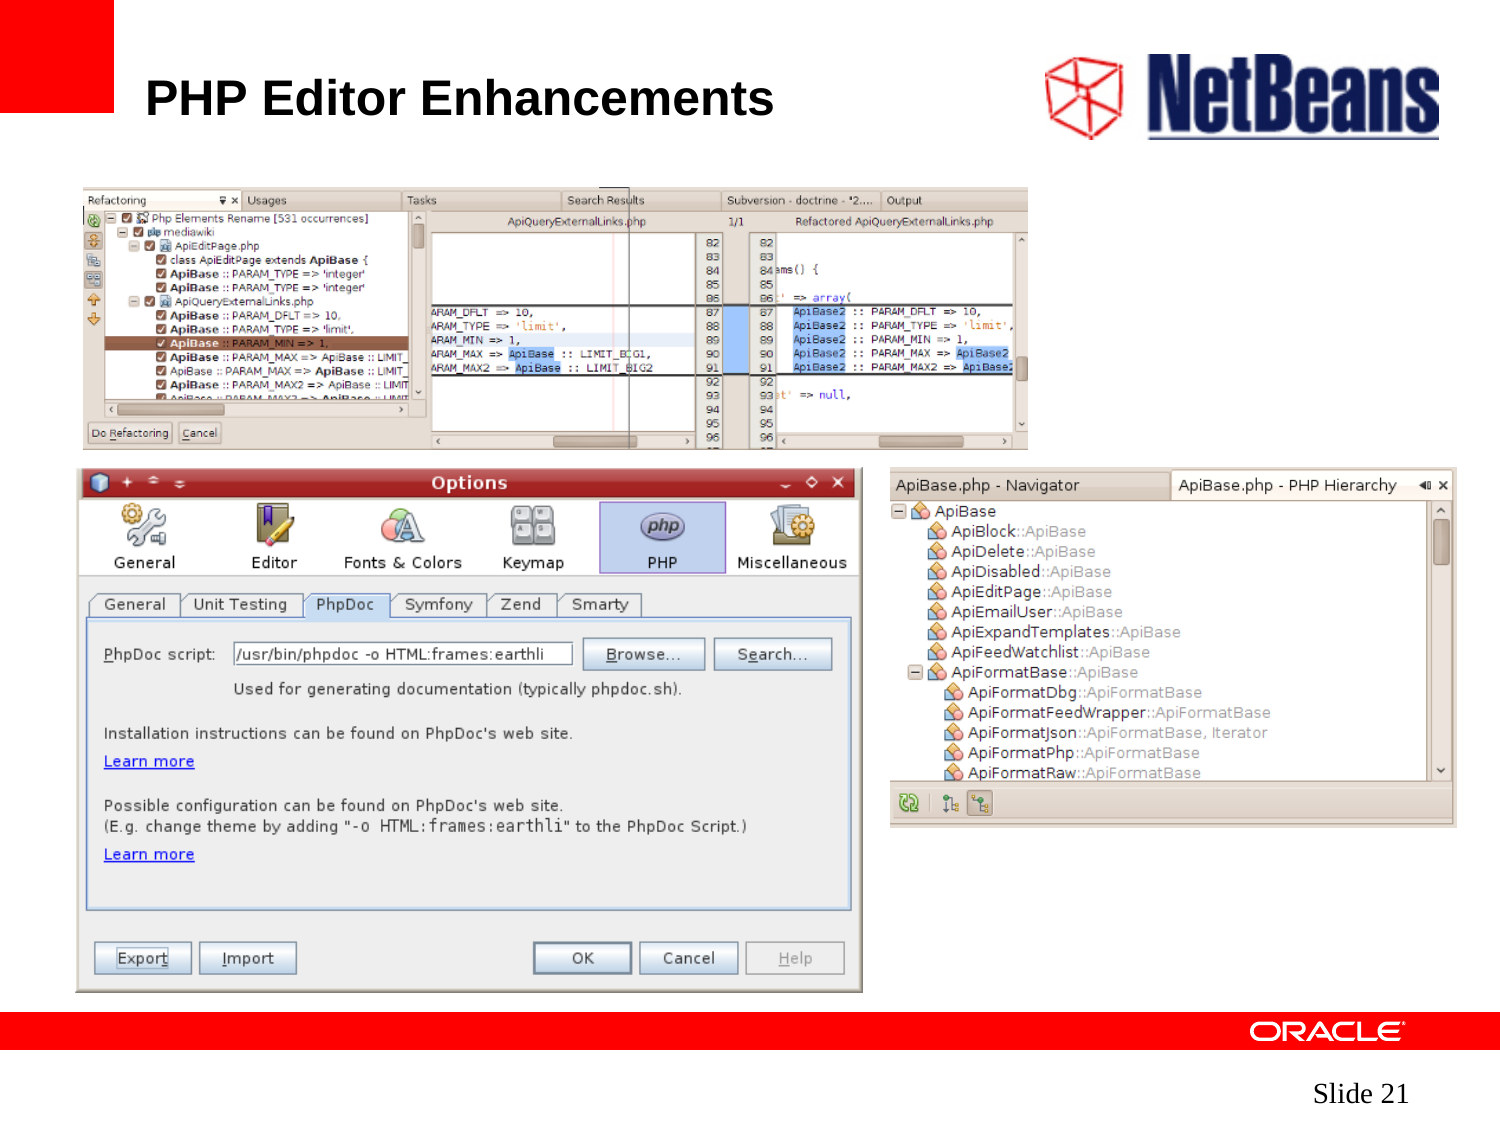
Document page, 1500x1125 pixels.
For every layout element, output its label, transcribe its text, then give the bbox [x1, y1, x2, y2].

picture [0, 0, 114, 113]
picture [0, 1012, 1500, 1050]
picture [75, 467, 863, 993]
title PHP Editor Enhancements [130, 30, 983, 161]
picture [890, 467, 1457, 828]
picture [83, 187, 1028, 450]
picture [1045, 54, 1439, 140]
